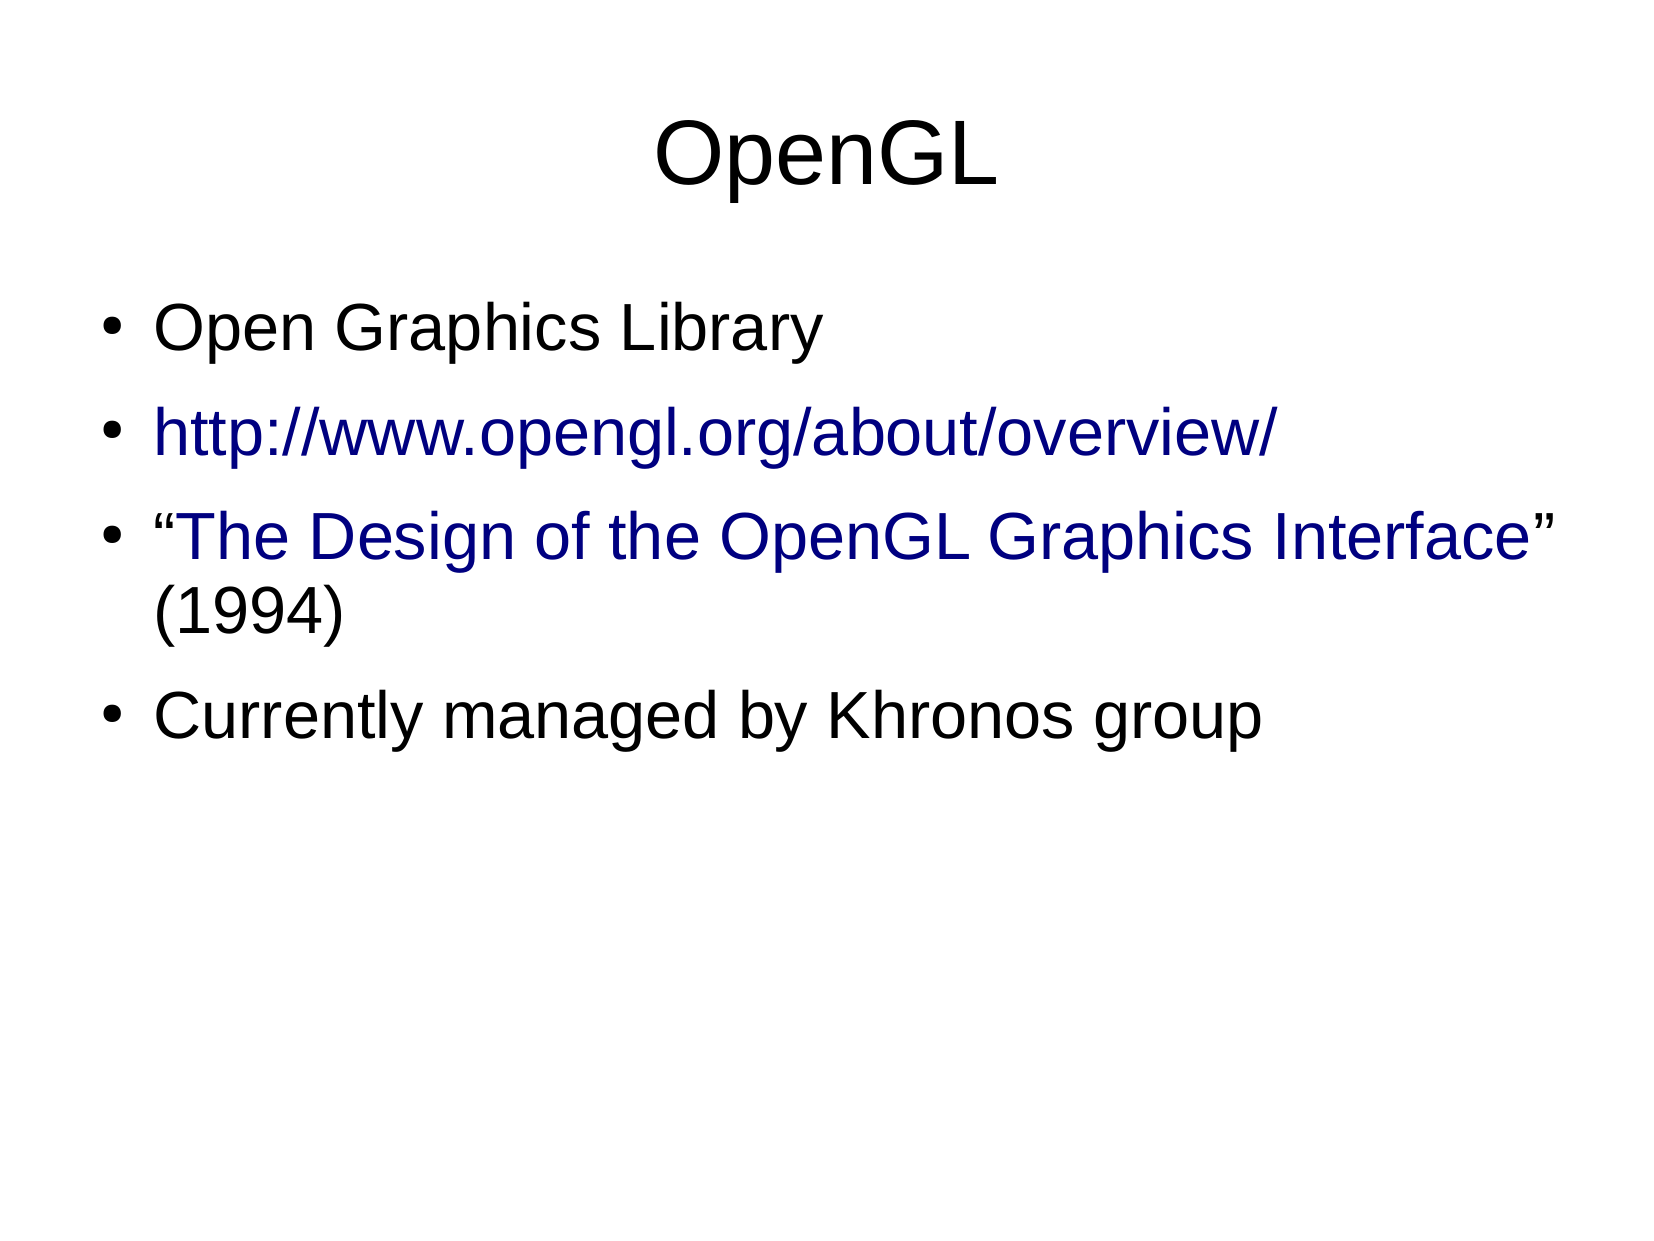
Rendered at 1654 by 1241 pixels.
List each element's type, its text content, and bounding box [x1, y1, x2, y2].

list Open Graphics Library http://www.opengl.org/about/overview/ “The Design of the OpenGL Graphics Interface” (1994) Currently managed by Khronos group [82, 290, 1571, 1109]
title OpenGL [82, 56, 1571, 250]
